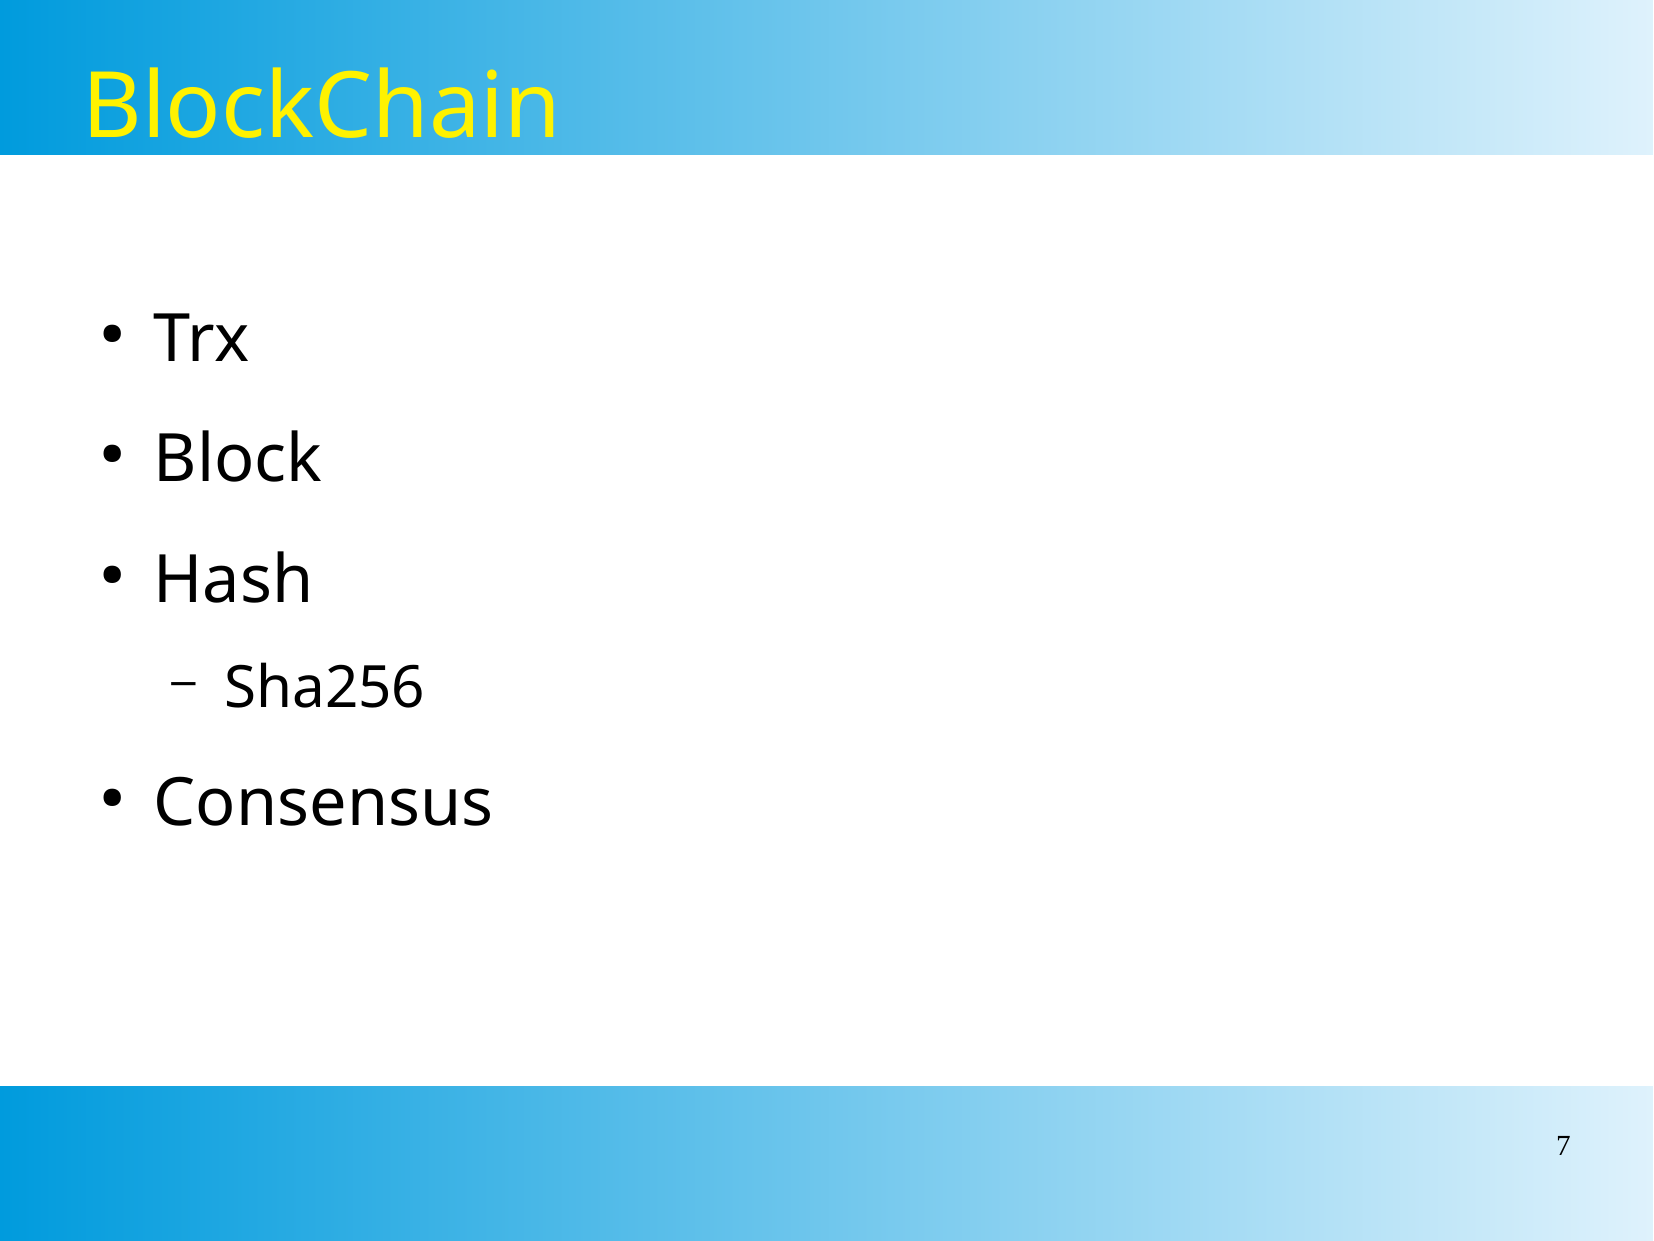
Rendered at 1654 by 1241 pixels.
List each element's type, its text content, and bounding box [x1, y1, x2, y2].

list Trx Block Hash Sha256 Consensus [82, 290, 1571, 1010]
title BlockChain [82, 49, 1571, 155]
